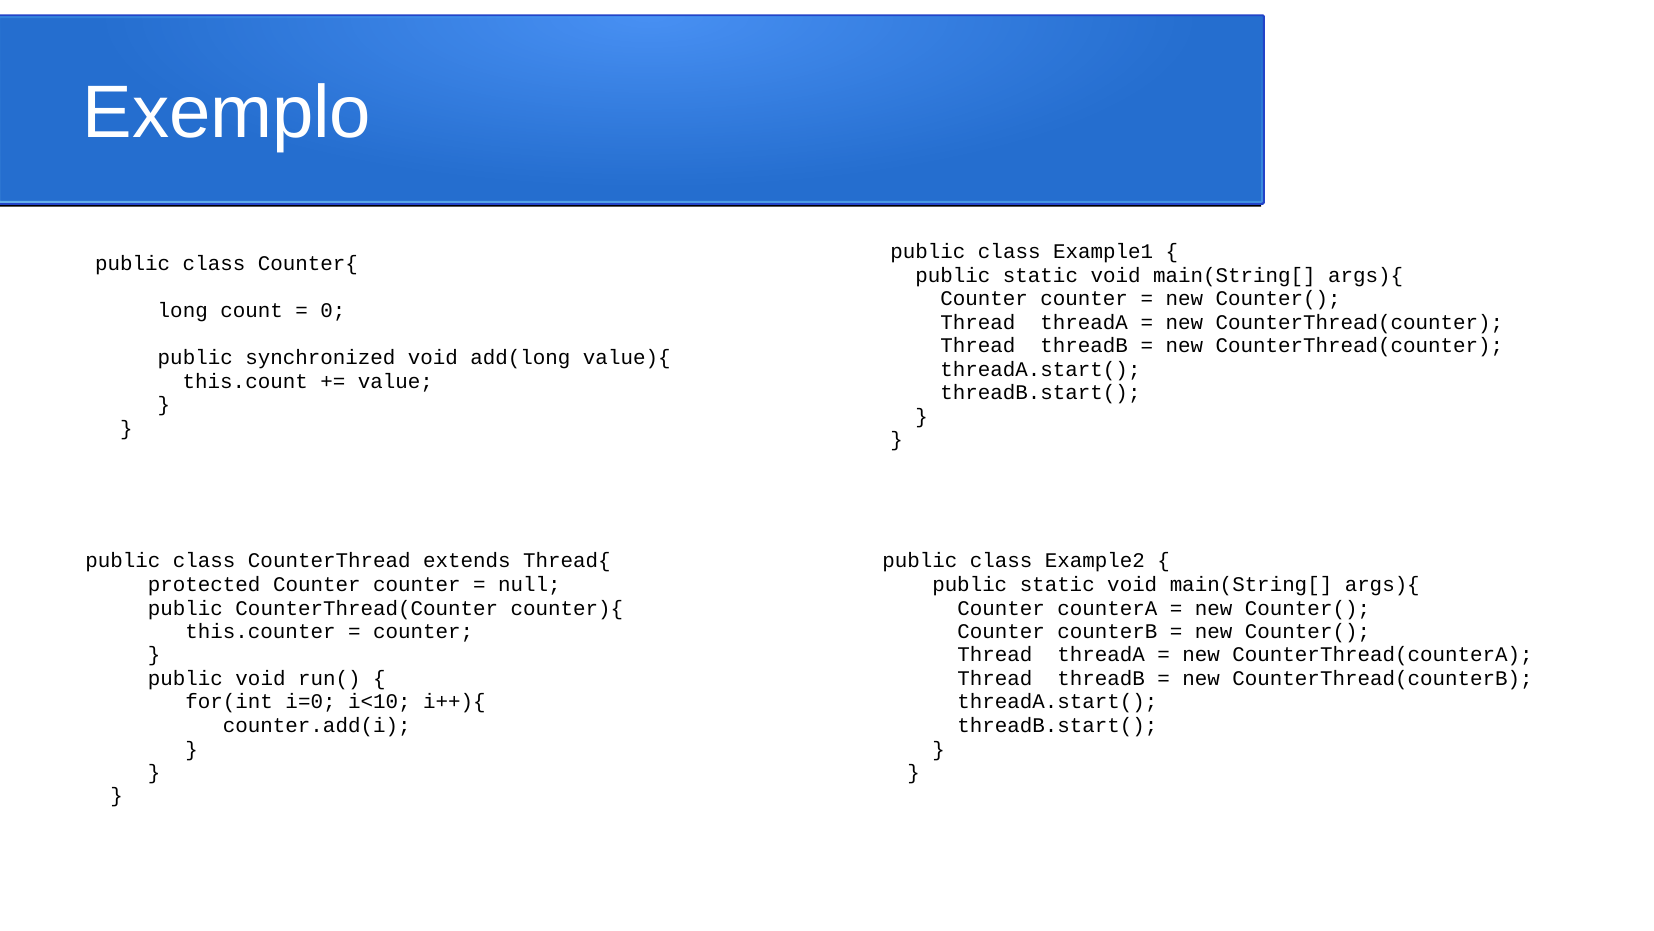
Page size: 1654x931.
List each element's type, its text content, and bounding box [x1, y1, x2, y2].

text_box public class Example2 { public static void main(String[] args){ Counter counterA = new Counter(); Counter counterB = new Counter(); Thread threadA = new CounterThread(counterA); Thread threadB = new CounterThread(counterB); threadA.start(); threadB.start(); } } [867, 543, 1548, 817]
text_box public class CounterThread extends Thread{ protected Counter counter = null; public CounterThread(Counter counter){ this.counter = counter; } public void run() { for(int i=0; i<10; i++){ counter.add(i); } } } [70, 543, 638, 817]
text_box public class Counter{ long count = 0; public synchronized void add(long value){ this.count += value; } } [80, 246, 686, 473]
title Exemplo [82, 35, 1235, 189]
text_box public class Example1 { public static void main(String[] args){ Counter counter = new Counter(); Thread threadA = new CounterThread(counter); Thread threadB = new CounterThread(counter); threadA.start(); threadB.start(); } } [850, 234, 1518, 461]
